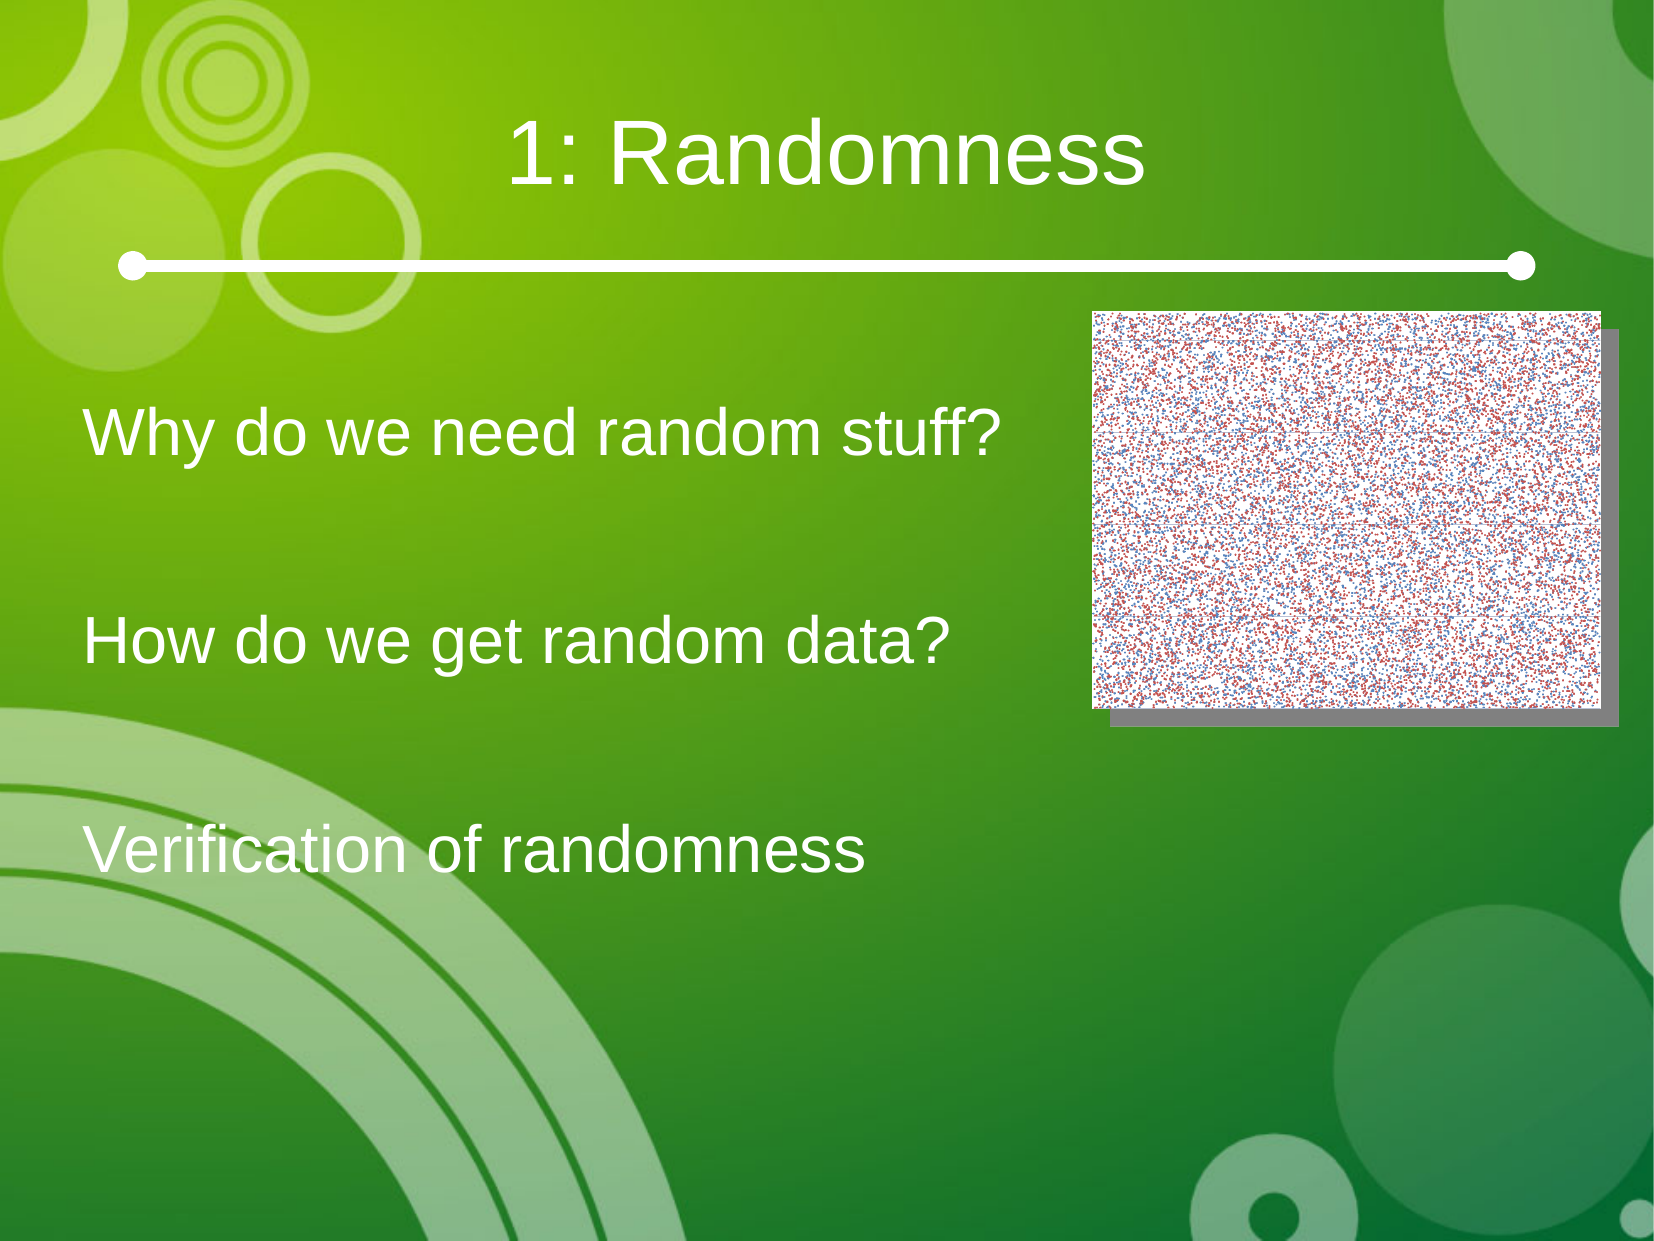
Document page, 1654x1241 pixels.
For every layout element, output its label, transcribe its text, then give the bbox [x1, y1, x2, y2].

list Why do we need random stuff? How do we get random data? Verification of randomness [82, 290, 1571, 1109]
picture [0, 0, 1654, 1241]
title 1: Randomness [82, 56, 1571, 250]
